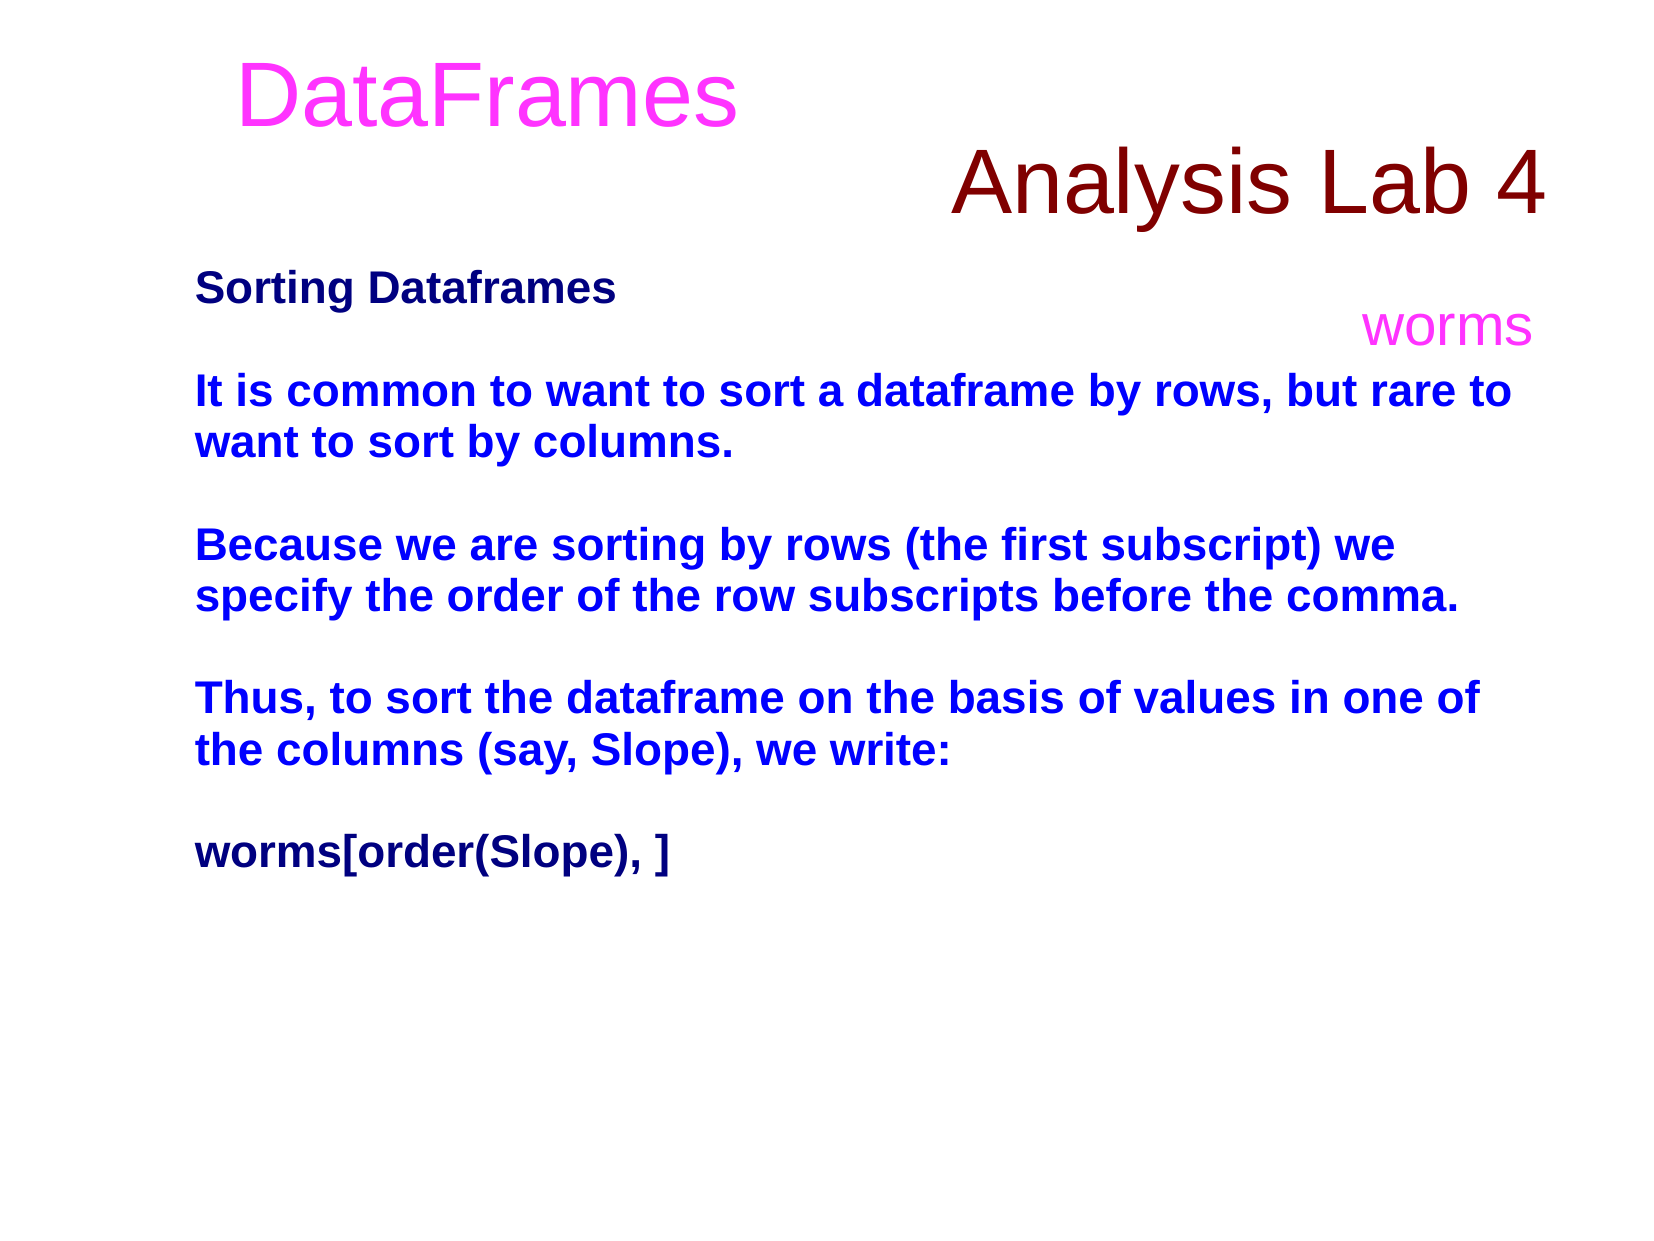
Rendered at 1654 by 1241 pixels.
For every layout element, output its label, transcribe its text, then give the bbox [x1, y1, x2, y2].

title Analysis Lab 4 [931, 77, 1549, 255]
text_box DataFrames [45, 36, 931, 346]
text_box Sorting Dataframes It is common to want to sort a dataframe by rows, but rare to want to sort by columns. Because we are sorting by rows (the first subscript) we specify the order of the row subscripts before the comma. Thus, to sort the dataframe on the basis of values in one of the columns (say, Slope), we write: worms[order(Slope), ] [180, 255, 1561, 1241]
